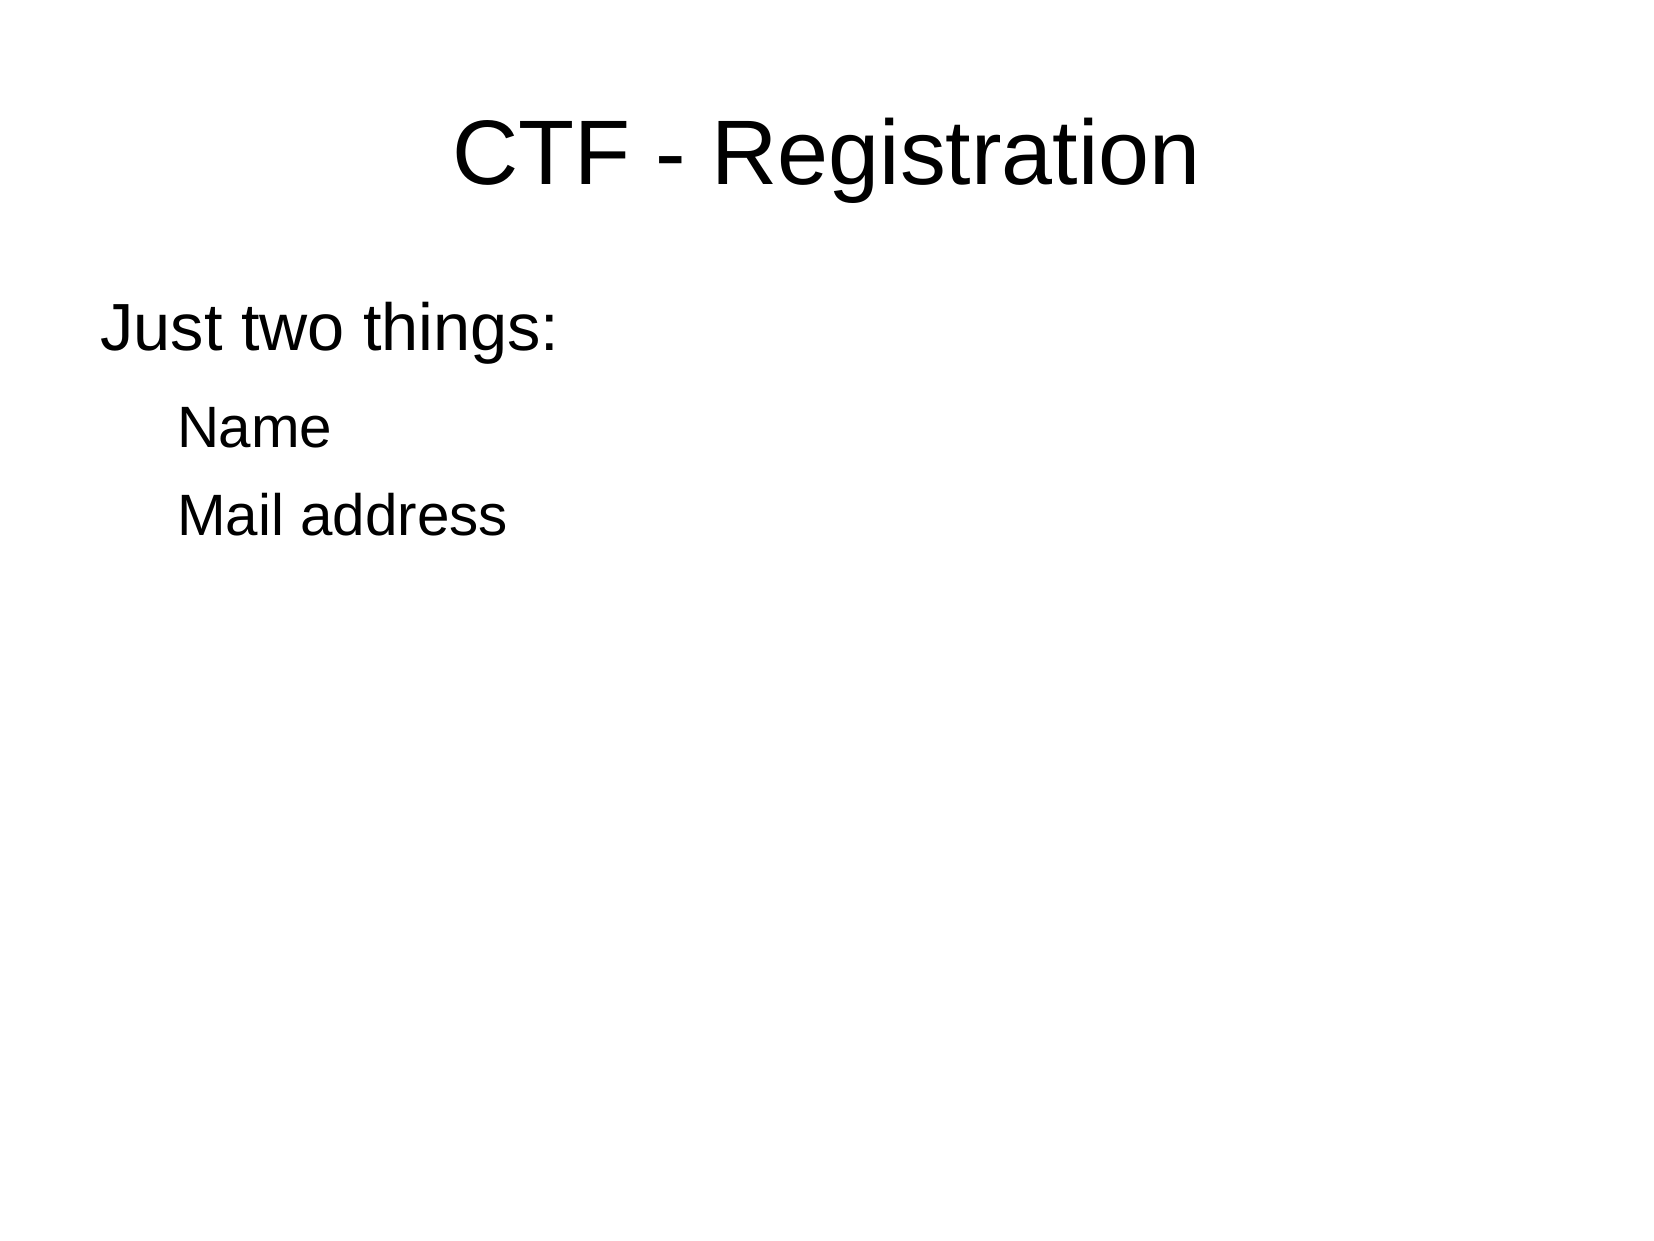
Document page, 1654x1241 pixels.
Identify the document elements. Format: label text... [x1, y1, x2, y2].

list Just two things: Name Mail address [82, 290, 1571, 1094]
title CTF - Registration [82, 56, 1571, 250]
